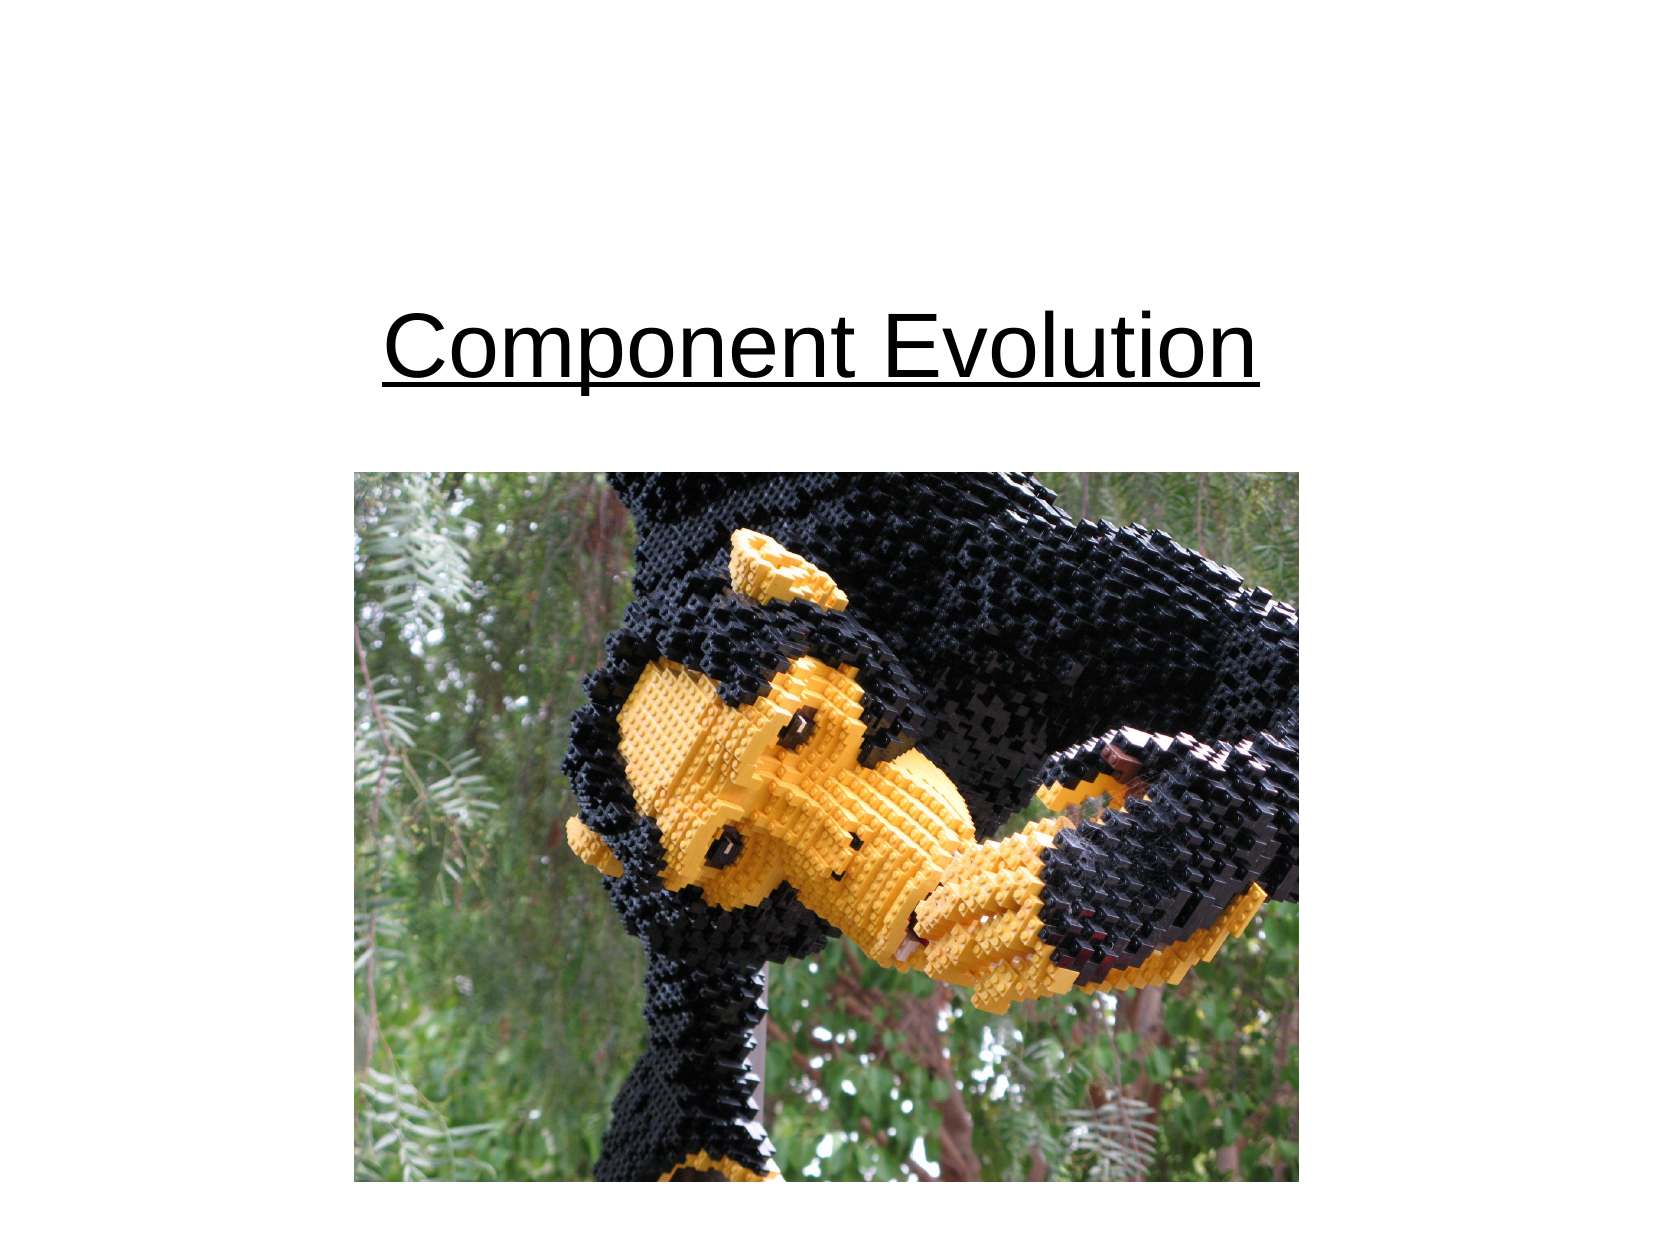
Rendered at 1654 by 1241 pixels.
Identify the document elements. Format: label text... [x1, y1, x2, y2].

title Component Evolution [76, 241, 1565, 449]
picture [354, 472, 1299, 1182]
